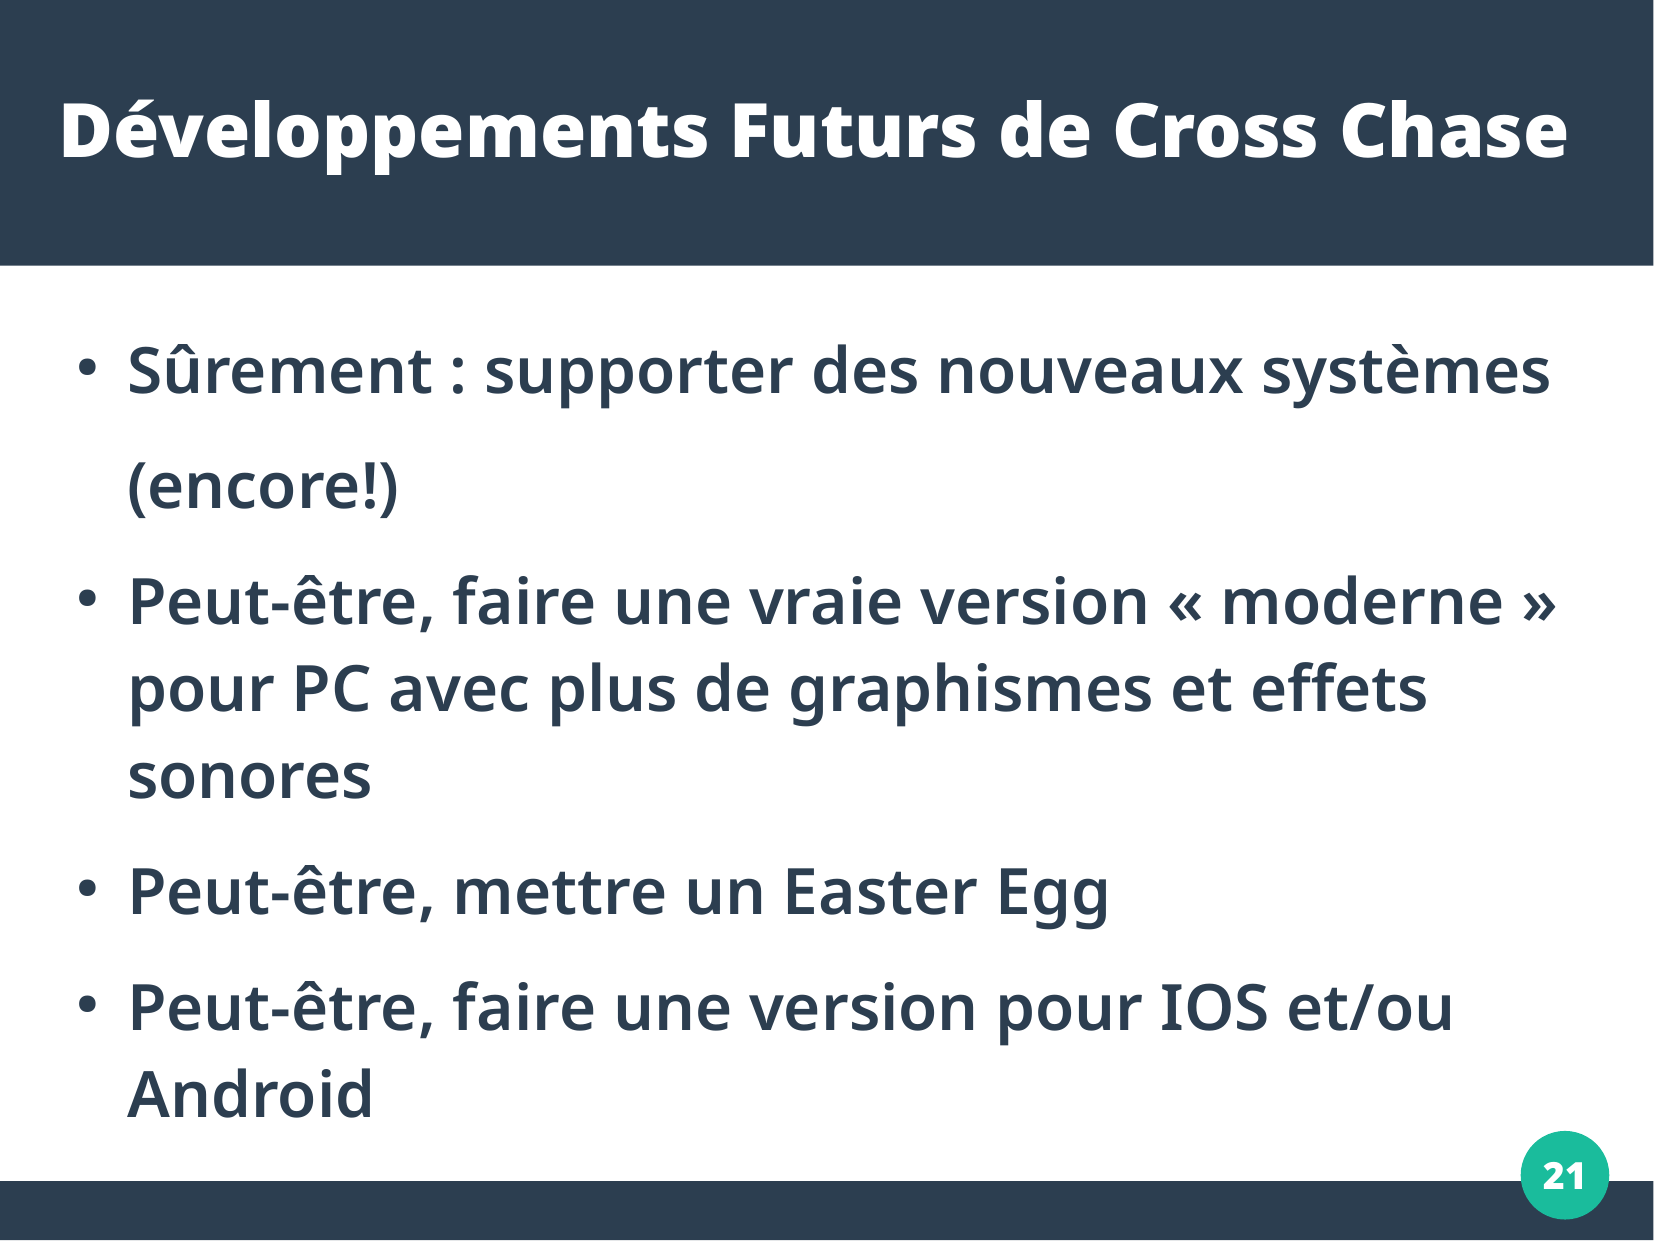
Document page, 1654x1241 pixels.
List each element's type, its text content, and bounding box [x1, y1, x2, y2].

list Sûrement : supporter des nouveaux systèmes (encore!) Peut-être, faire une vraie version « moderne » pour PC avec plus de graphismes et effets sonores Peut-être, mettre un Easter Egg Peut-être, faire une version pour IOS et/ou Android [59, 324, 1595, 1152]
title Développements Futurs de Cross Chase [59, 0, 1595, 265]
